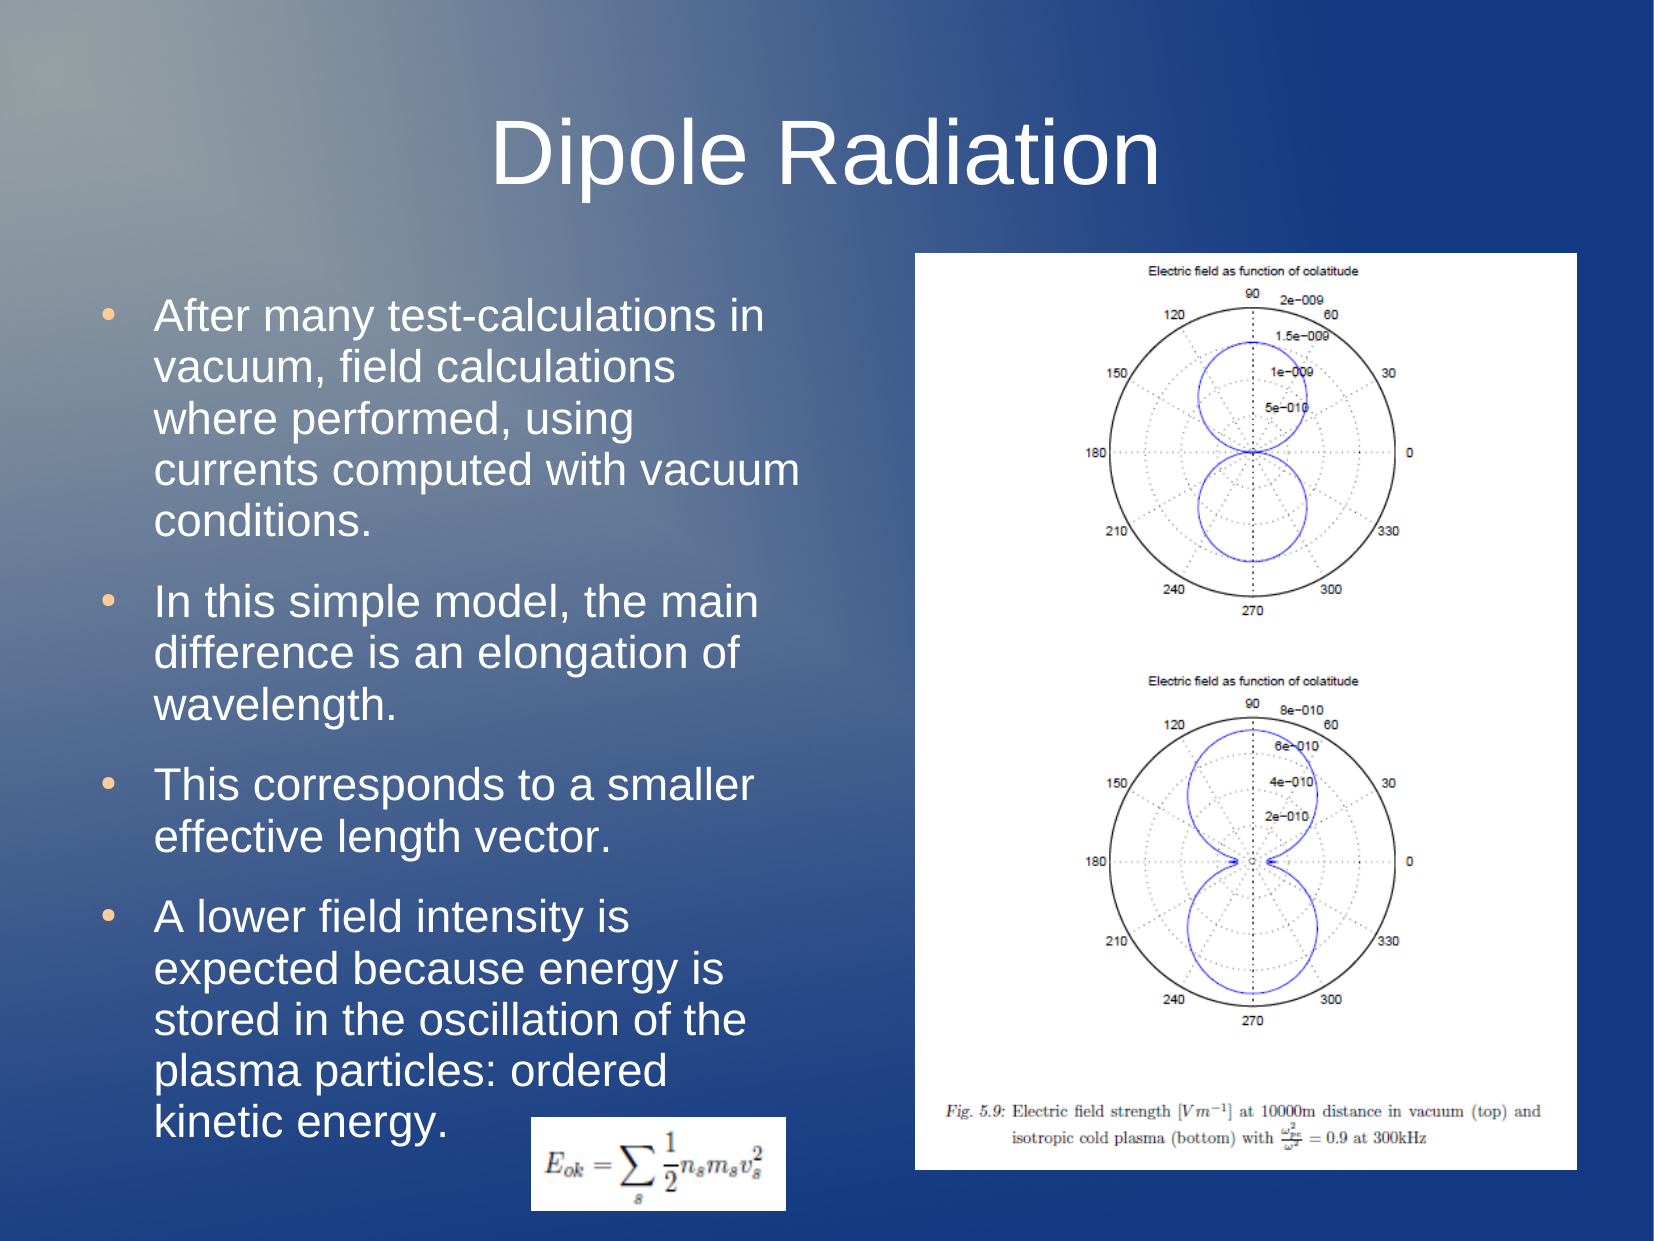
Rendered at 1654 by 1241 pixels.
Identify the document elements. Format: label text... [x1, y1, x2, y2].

picture [0, 0, 1654, 1241]
title Dipole Radiation [82, 56, 1571, 250]
list After many test-calculations in vacuum, field calculations where performed, using currents computed with vacuum conditions. In this simple model, the main difference is an elongation of wavelength. This corresponds to a smaller effective length vector. A lower field intensity is expected because energy is stored in the oscillation of the plasma particles: ordered kinetic energy. [82, 290, 809, 1148]
